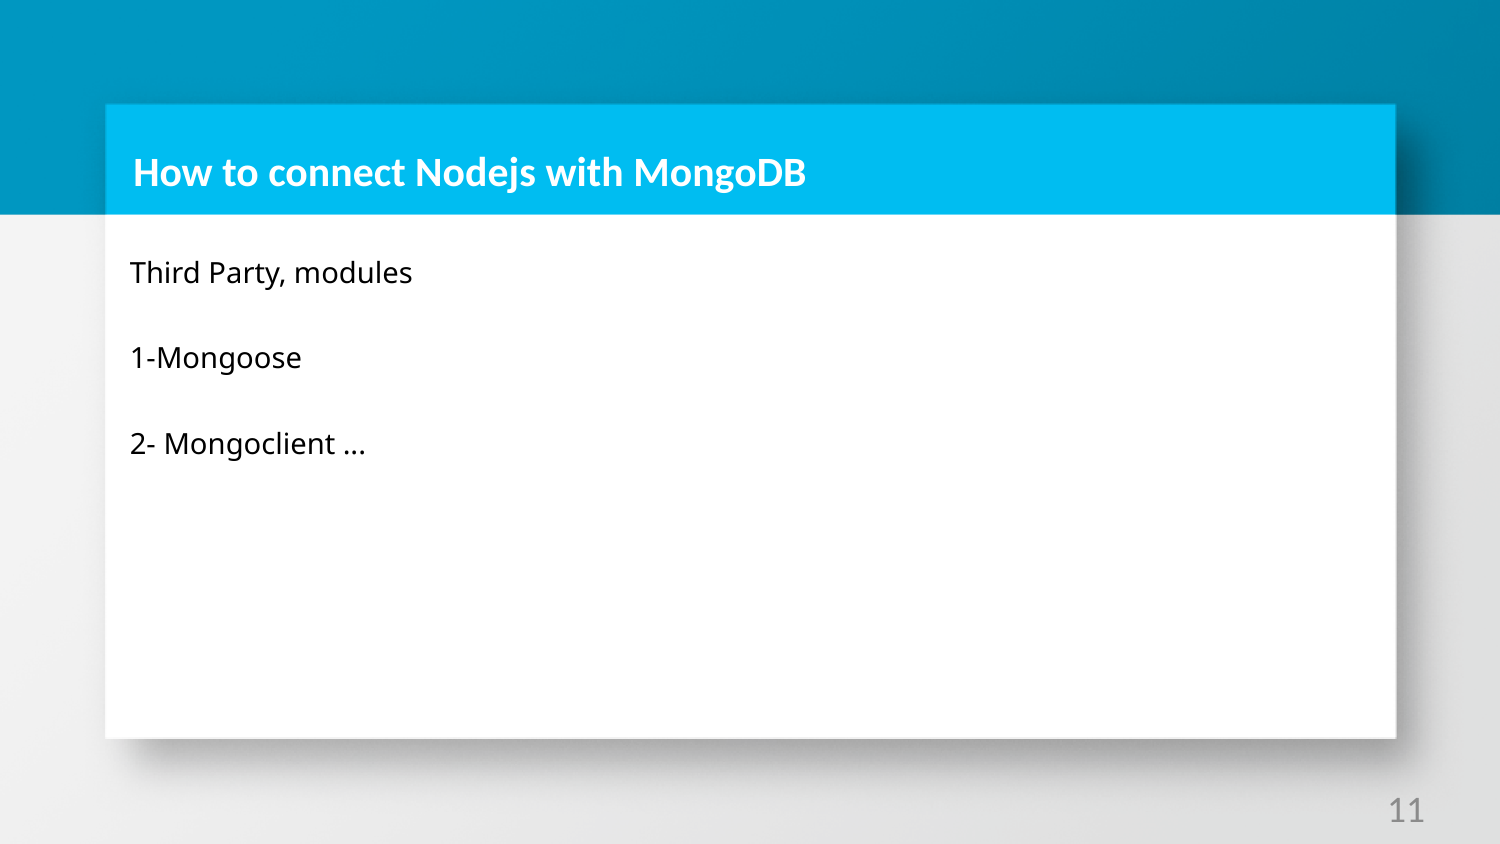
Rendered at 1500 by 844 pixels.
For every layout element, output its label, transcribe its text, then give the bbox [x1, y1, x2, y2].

picture [0, 215, 1500, 844]
text_box Third Party, modules 1-Mongoose 2- Mongoclient ... [115, 245, 1216, 681]
title How to connect Nodejs with MongoDB [131, 142, 1066, 246]
